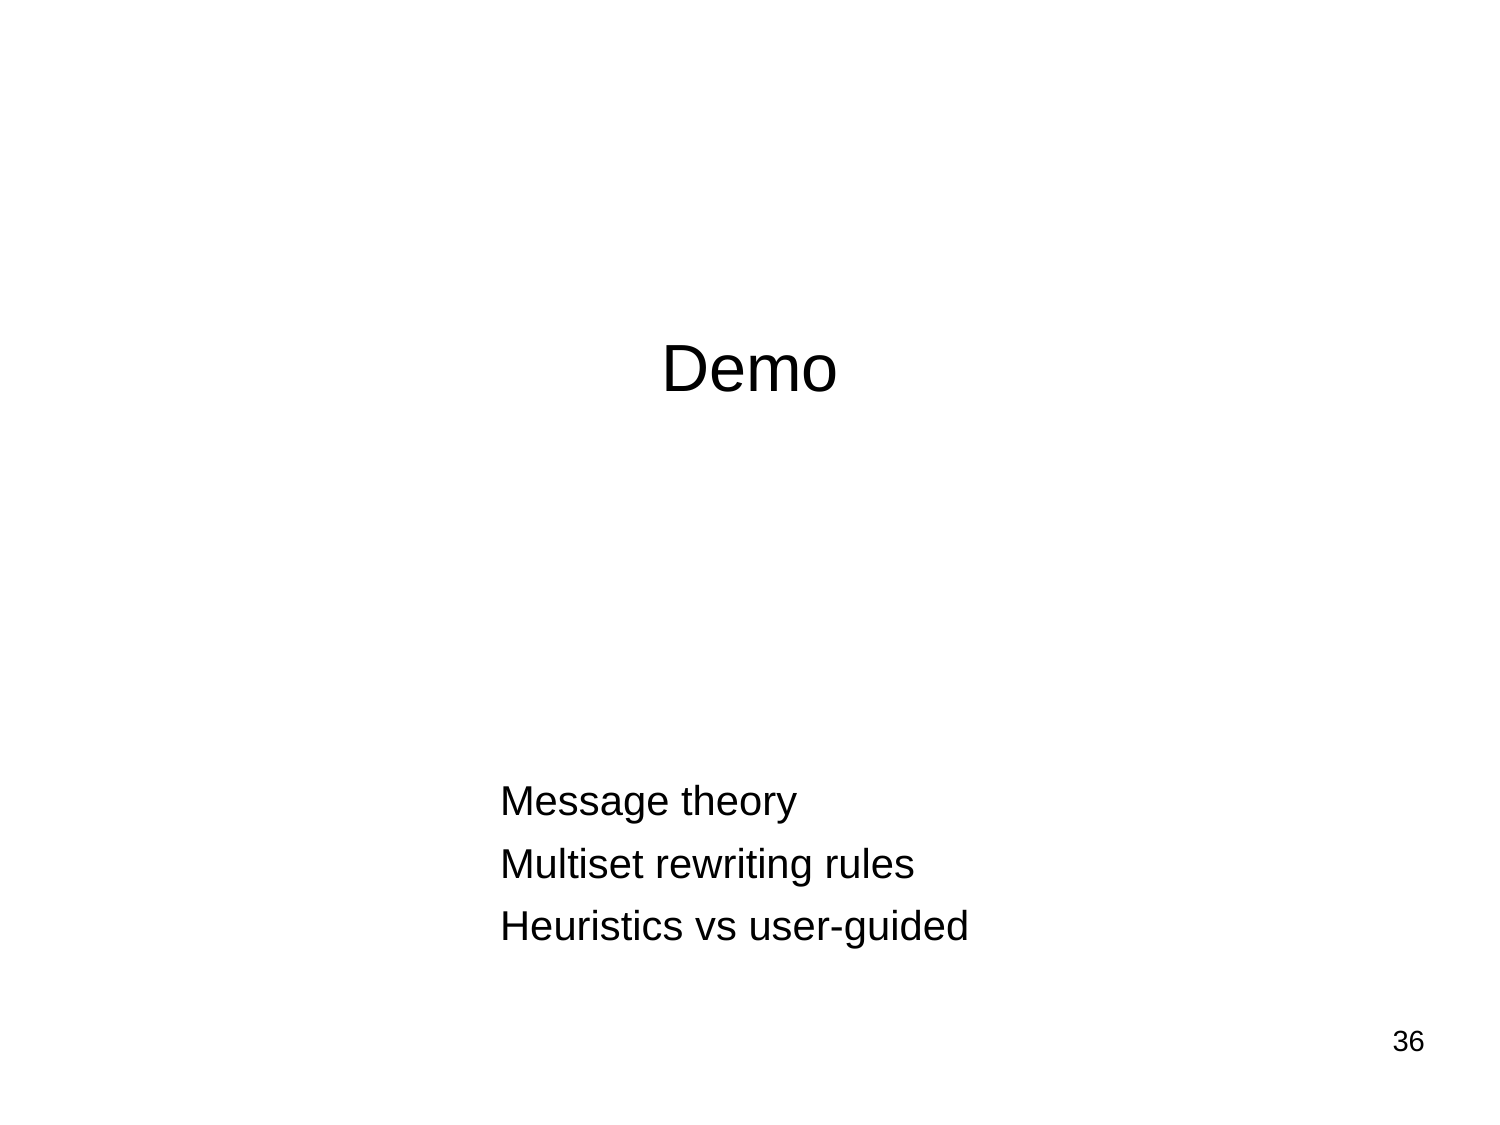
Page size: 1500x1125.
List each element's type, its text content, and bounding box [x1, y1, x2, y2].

text_box Message theory Multiset rewriting rules Heuristics vs user-guided [485, 766, 1206, 957]
subtitle Demo [75, 44, 1425, 692]
